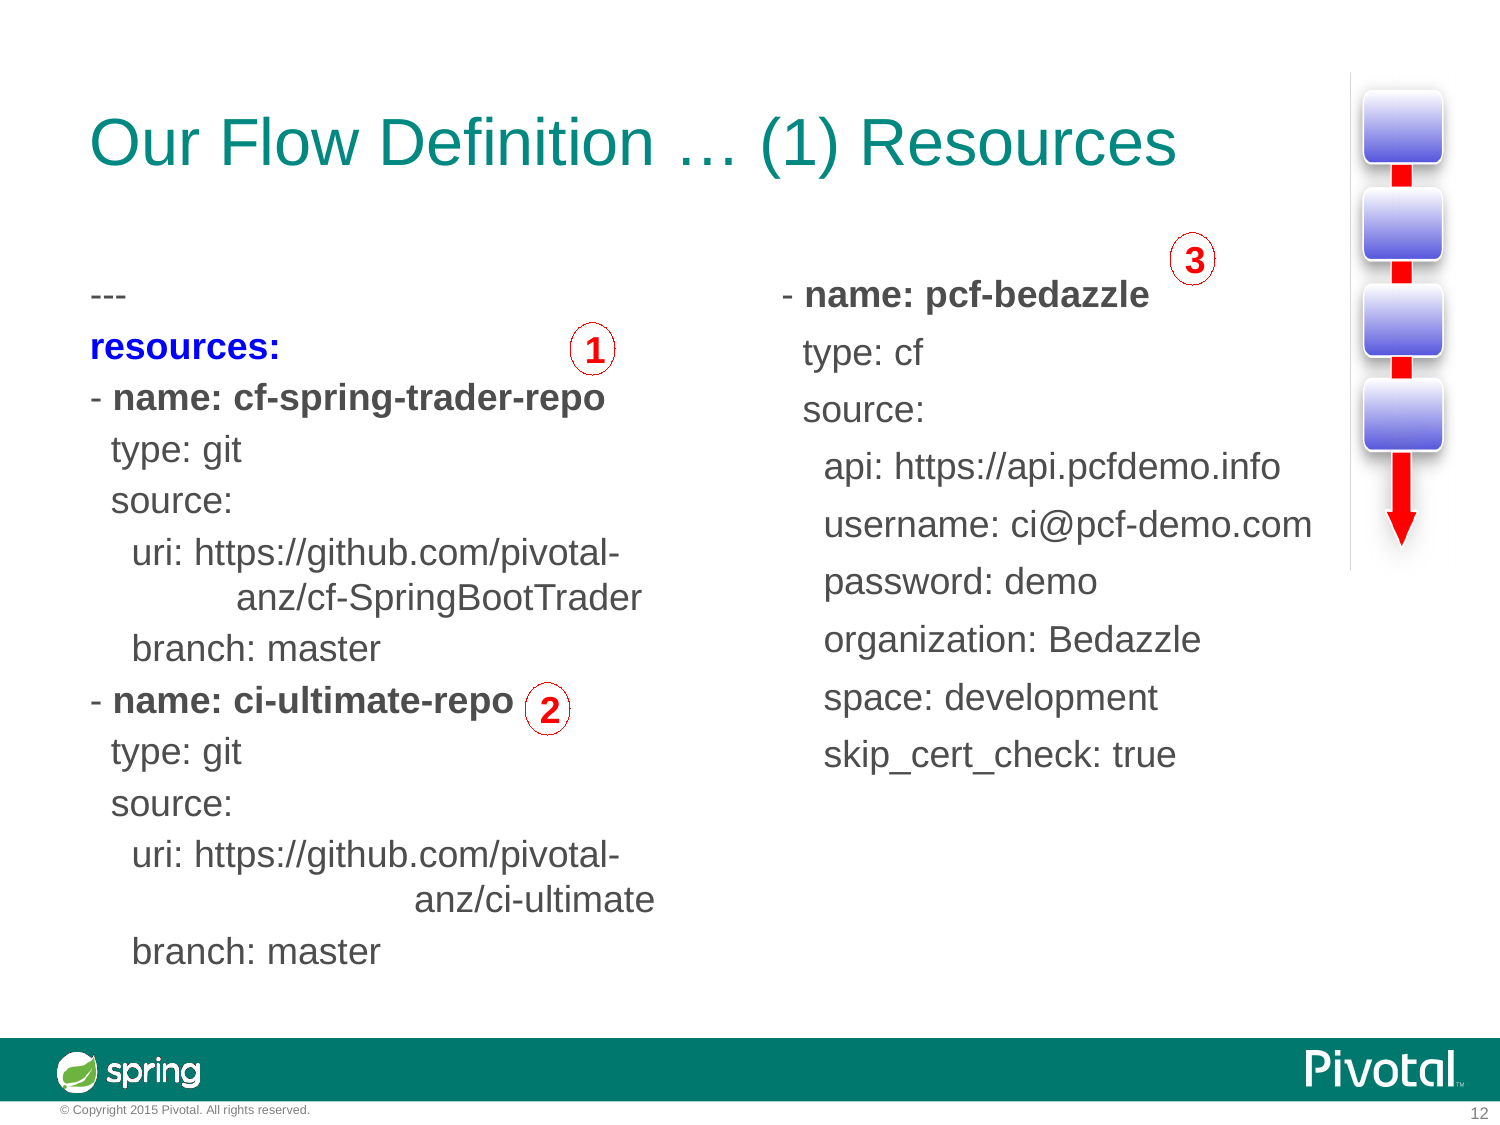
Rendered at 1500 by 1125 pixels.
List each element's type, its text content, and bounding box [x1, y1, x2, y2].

picture [1306, 1050, 1464, 1087]
title Our Flow Definition … (1) Resources [75, 45, 1350, 233]
text_box 1 [570, 322, 616, 376]
list - name: pcf-bedazzle type: cf source: api: https://api.pcfdemo.info username: ci@pcf-demo.com password: demo organization: Bedazzle space: development skip_cert_check: true [766, 262, 1426, 1005]
text_box 3 [1170, 232, 1216, 286]
picture [32, 1041, 210, 1103]
text_box 2 [525, 682, 571, 736]
picture [1350, 44, 1456, 627]
list --- resources: - name: cf-spring-trader-repo type: git source: uri: https://github.com/pivotal- anz/cf-SpringBootTrader branch: master - name: ci-ultimate-repo type: git source: uri: https://github.com/pivotal- anz/ci-ultimate branch: master [75, 262, 734, 1005]
